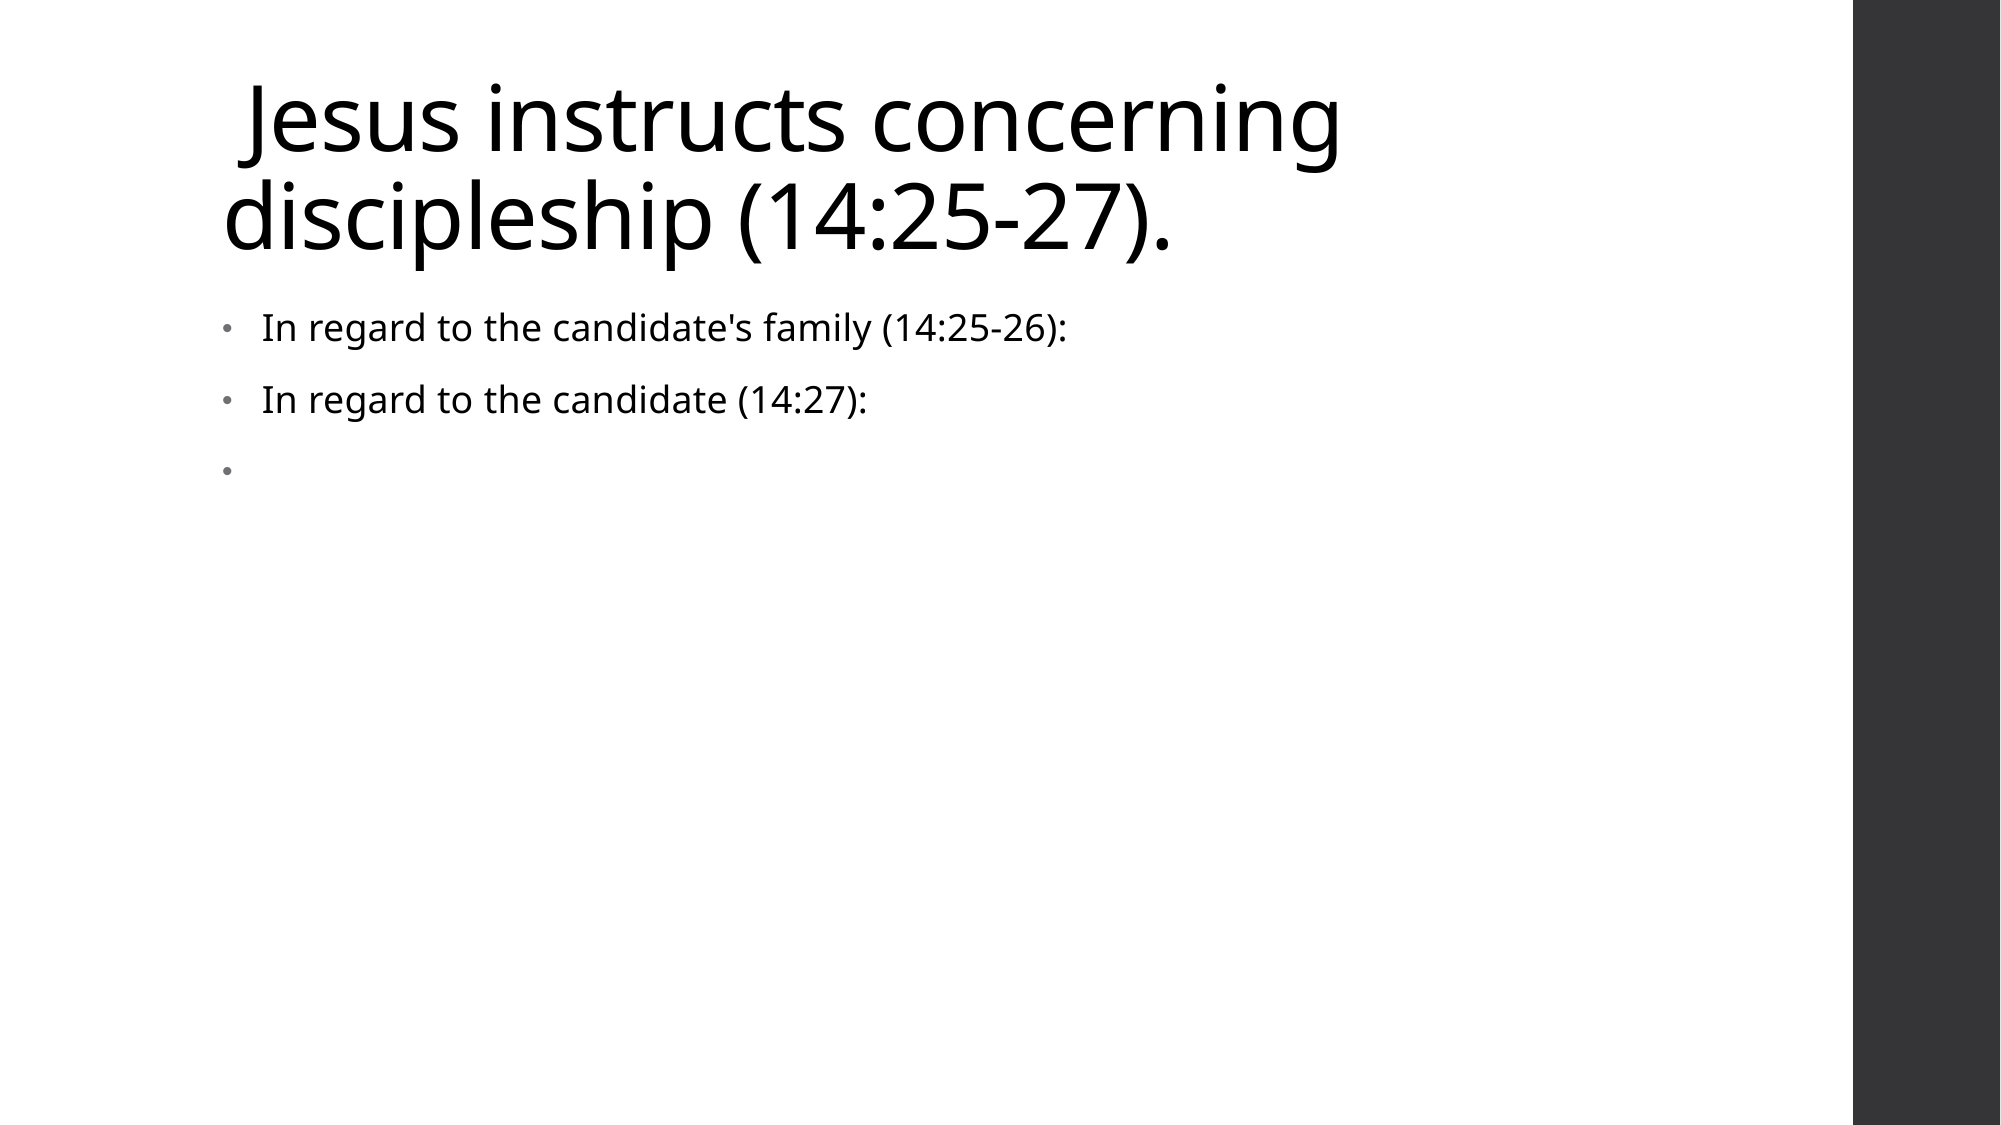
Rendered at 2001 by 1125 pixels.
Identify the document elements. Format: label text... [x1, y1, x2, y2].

list In regard to the candidate's family (14:25-26): In regard to the candidate (14:27): [206, 299, 1617, 1014]
title Jesus instructs concerning discipleship (14:25-27). [206, 60, 1797, 278]
